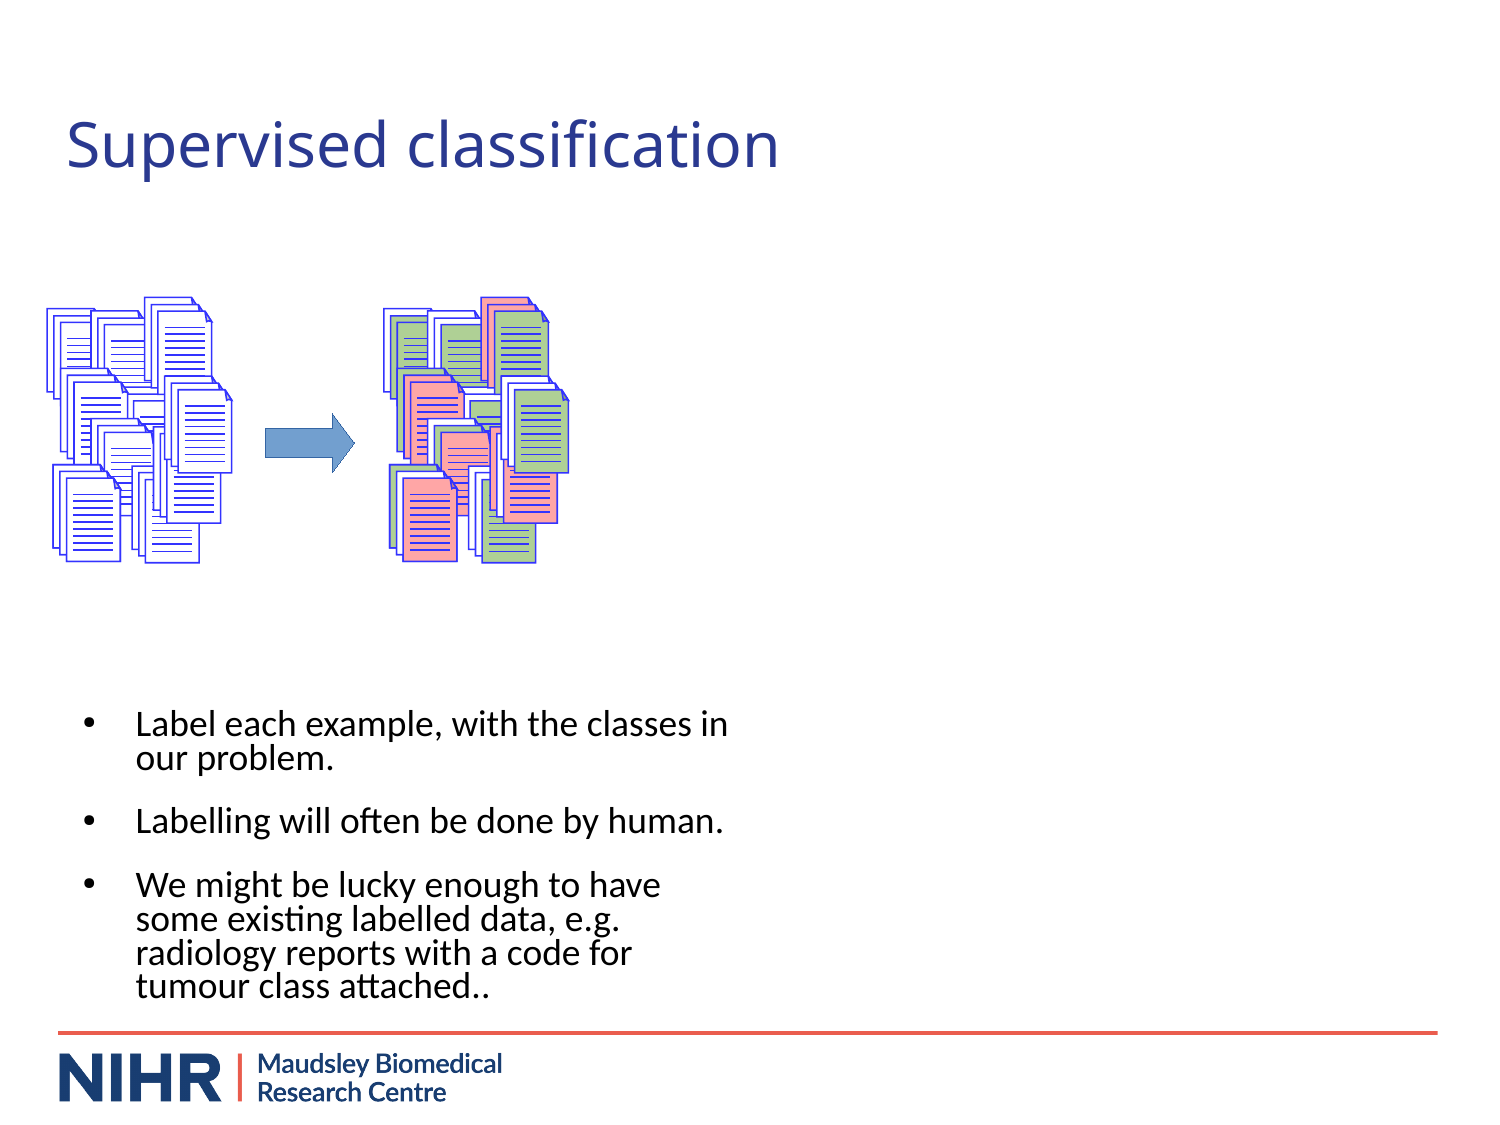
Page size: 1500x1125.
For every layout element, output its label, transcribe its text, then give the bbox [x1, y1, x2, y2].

picture [29, 1018, 531, 1125]
text_box [383, 297, 569, 563]
text_box [47, 297, 232, 563]
title Supervised classification [51, 89, 1450, 223]
list Label each example, with the classes in our problem. Labelling will often be done by human. We might be lucky enough to have some existing labelled data, e.g. radiology reports with a code for tumour class attached.. [64, 708, 739, 939]
text_box [265, 413, 355, 473]
